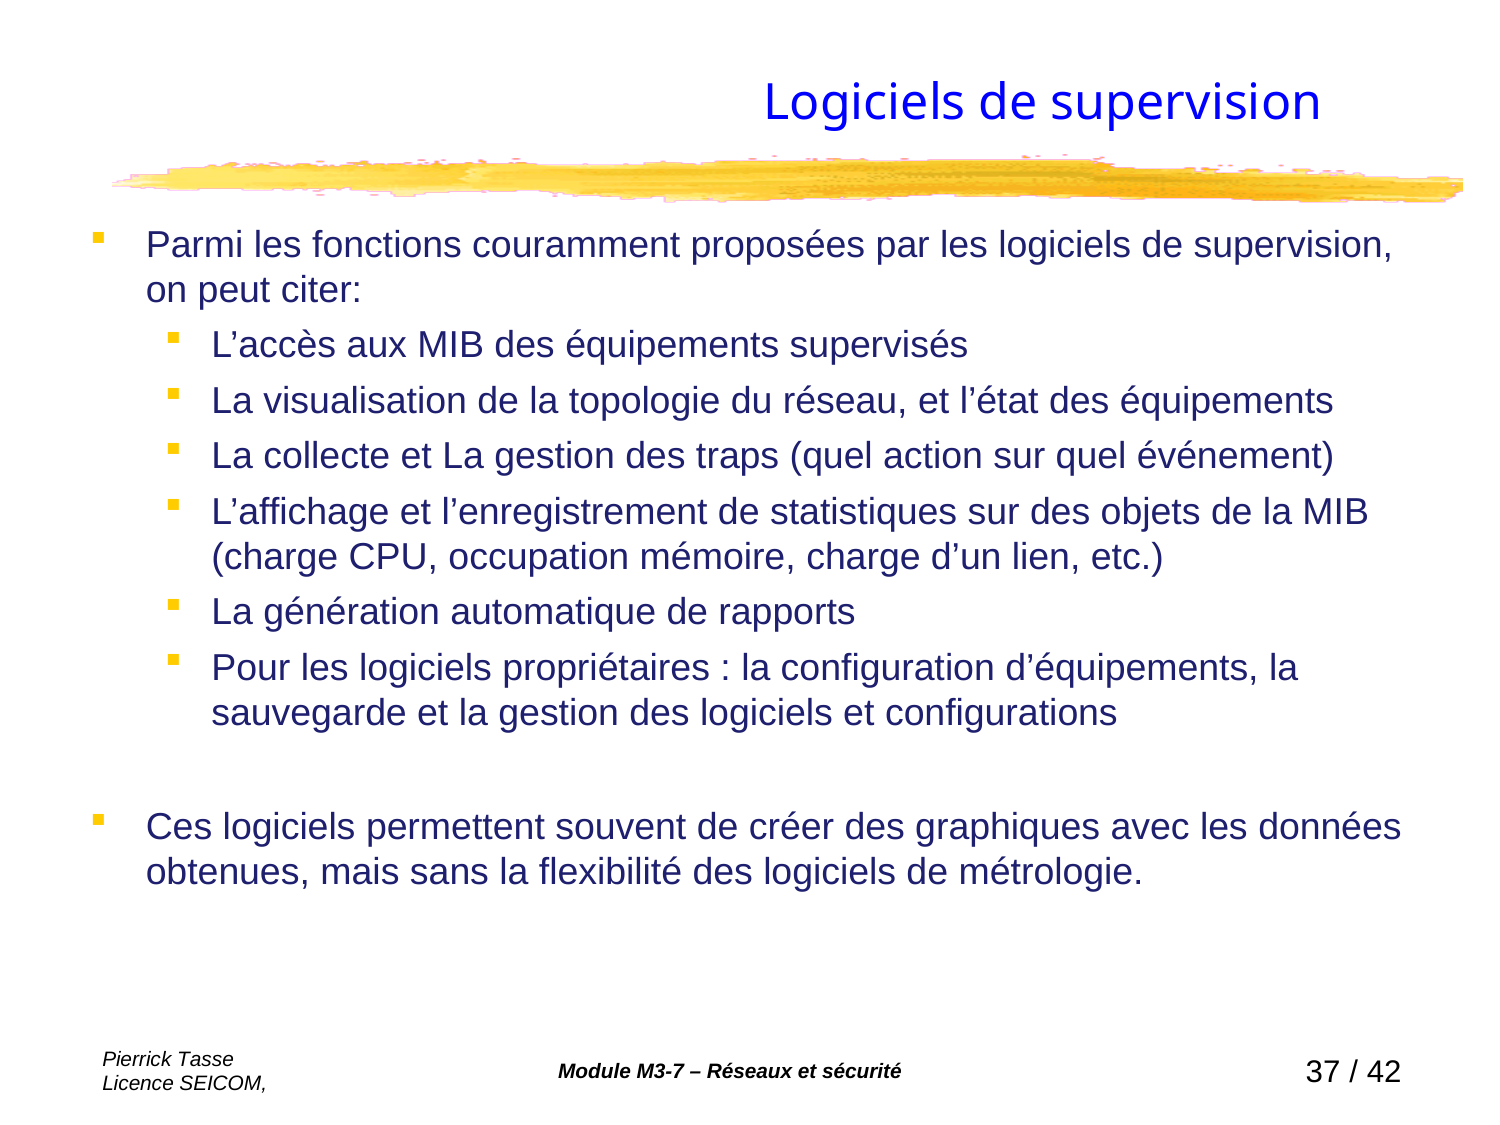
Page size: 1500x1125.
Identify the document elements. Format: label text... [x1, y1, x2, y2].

list Parmi les fonctions couramment proposées par les logiciels de supervision, on peut citer: L’accès aux MIB des équipements supervisés La visualisation de la topologie du réseau, et l’état des équipements La collecte et La gestion des traps (quel action sur quel événement) L’affichage et l’enregistrement de statistiques sur des objets de la MIB (charge CPU, occupation mémoire, charge d’un lien, etc.) La génération automatique de rapports Pour les logiciels propriétaires : la configuration d’équipements, la sauvegarde et la gestion des logiciels et configurations Ces logiciels permettent souvent de créer des graphiques avec les données obtenues, mais sans la flexibilité des logiciels de métrologie. [74, 212, 1453, 1028]
picture [112, 149, 1463, 213]
title Logiciels de supervision [62, 37, 1338, 138]
